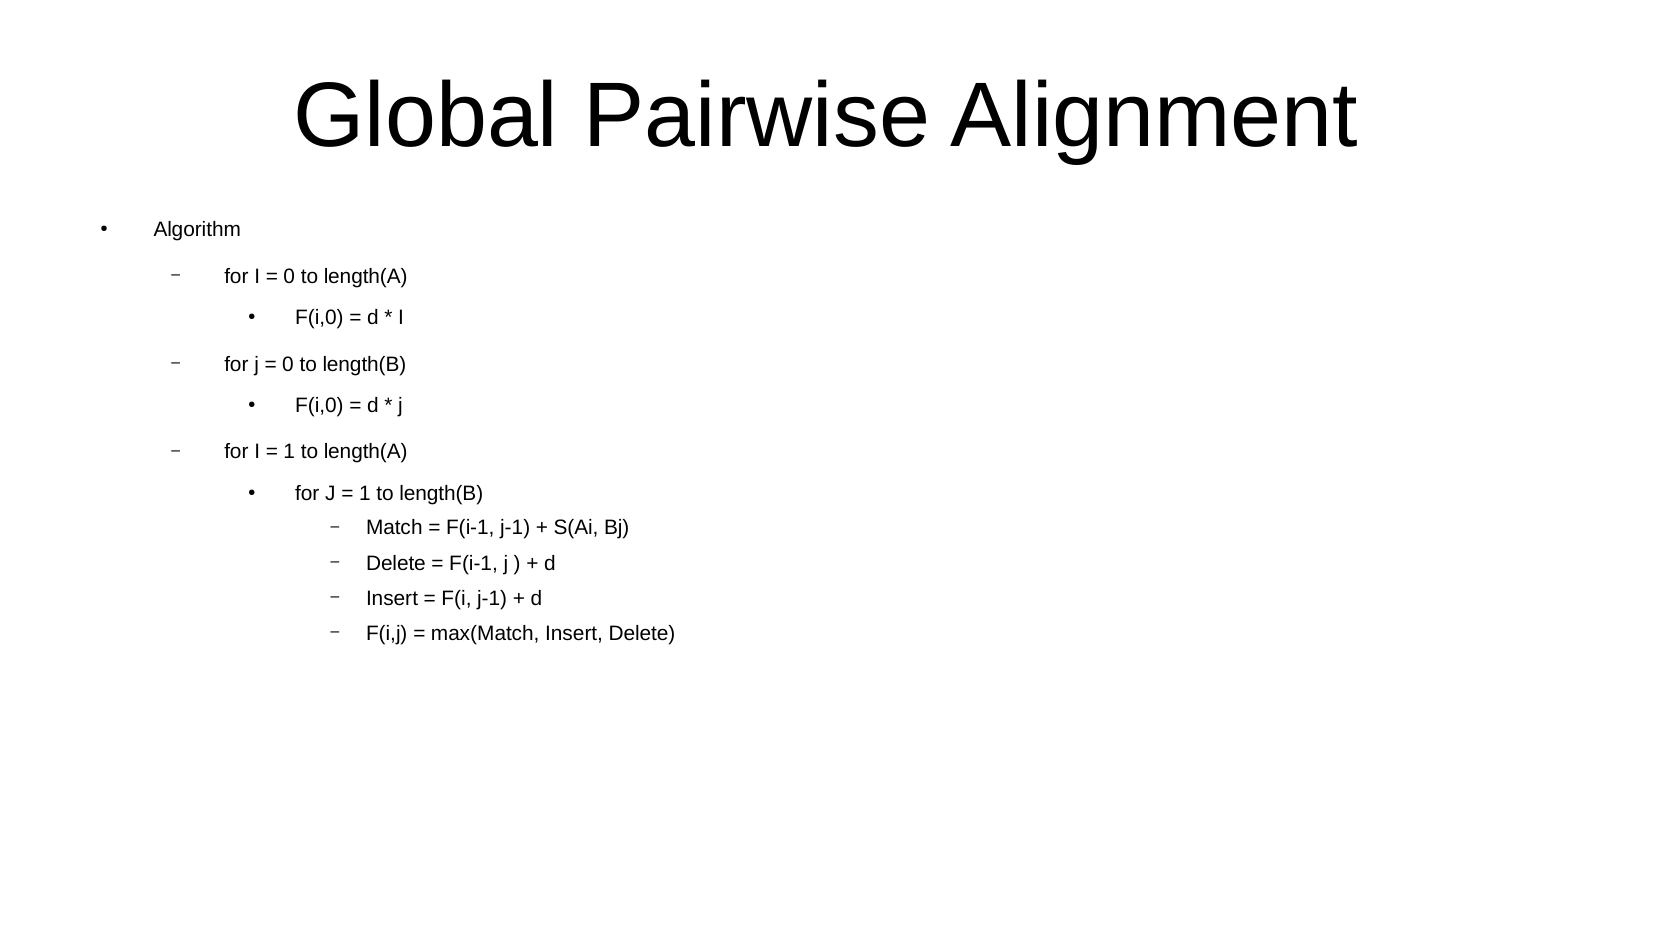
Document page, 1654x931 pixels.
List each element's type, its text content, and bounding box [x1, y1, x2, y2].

title Global Pairwise Alignment [82, 37, 1571, 193]
list Algorithm for I = 0 to length(A) F(i,0) = d * I for j = 0 to length(B) F(i,0) = d * j for I = 1 to length(A) for J = 1 to length(B) Match = F(i-1, j-1) + S(Ai, Bj) Delete = F(i-1, j ) + d Insert = F(i, j-1) + d F(i,j) = max(Match, Insert, Delete) [82, 217, 1636, 916]
